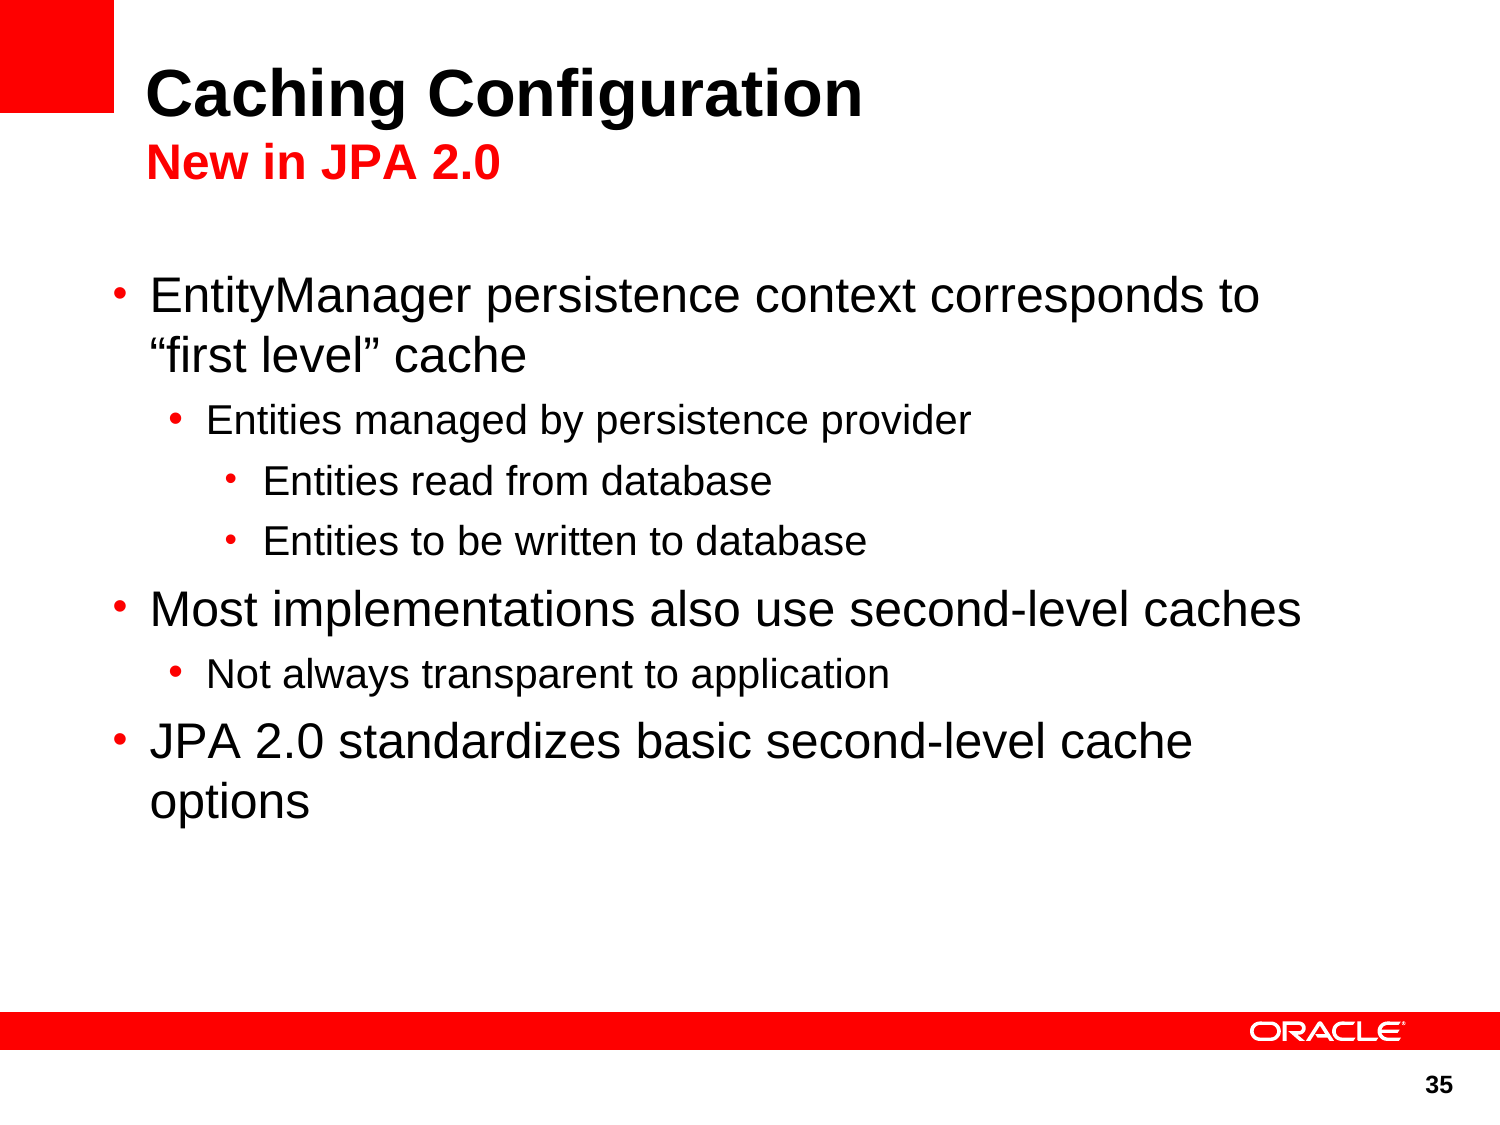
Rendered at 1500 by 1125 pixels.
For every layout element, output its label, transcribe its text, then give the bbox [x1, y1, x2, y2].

picture [0, 0, 114, 113]
title Caching Configuration New in JPA 2.0 [145, 49, 1390, 205]
picture [0, 1012, 1500, 1050]
list EntityManager persistence context corresponds to “first level” cache Entities managed by persistence provider Entities read from database Entities to be written to database Most implementations also use second-level caches Not always transparent to application JPA 2.0 standardizes basic second-level cache options [112, 262, 1349, 976]
